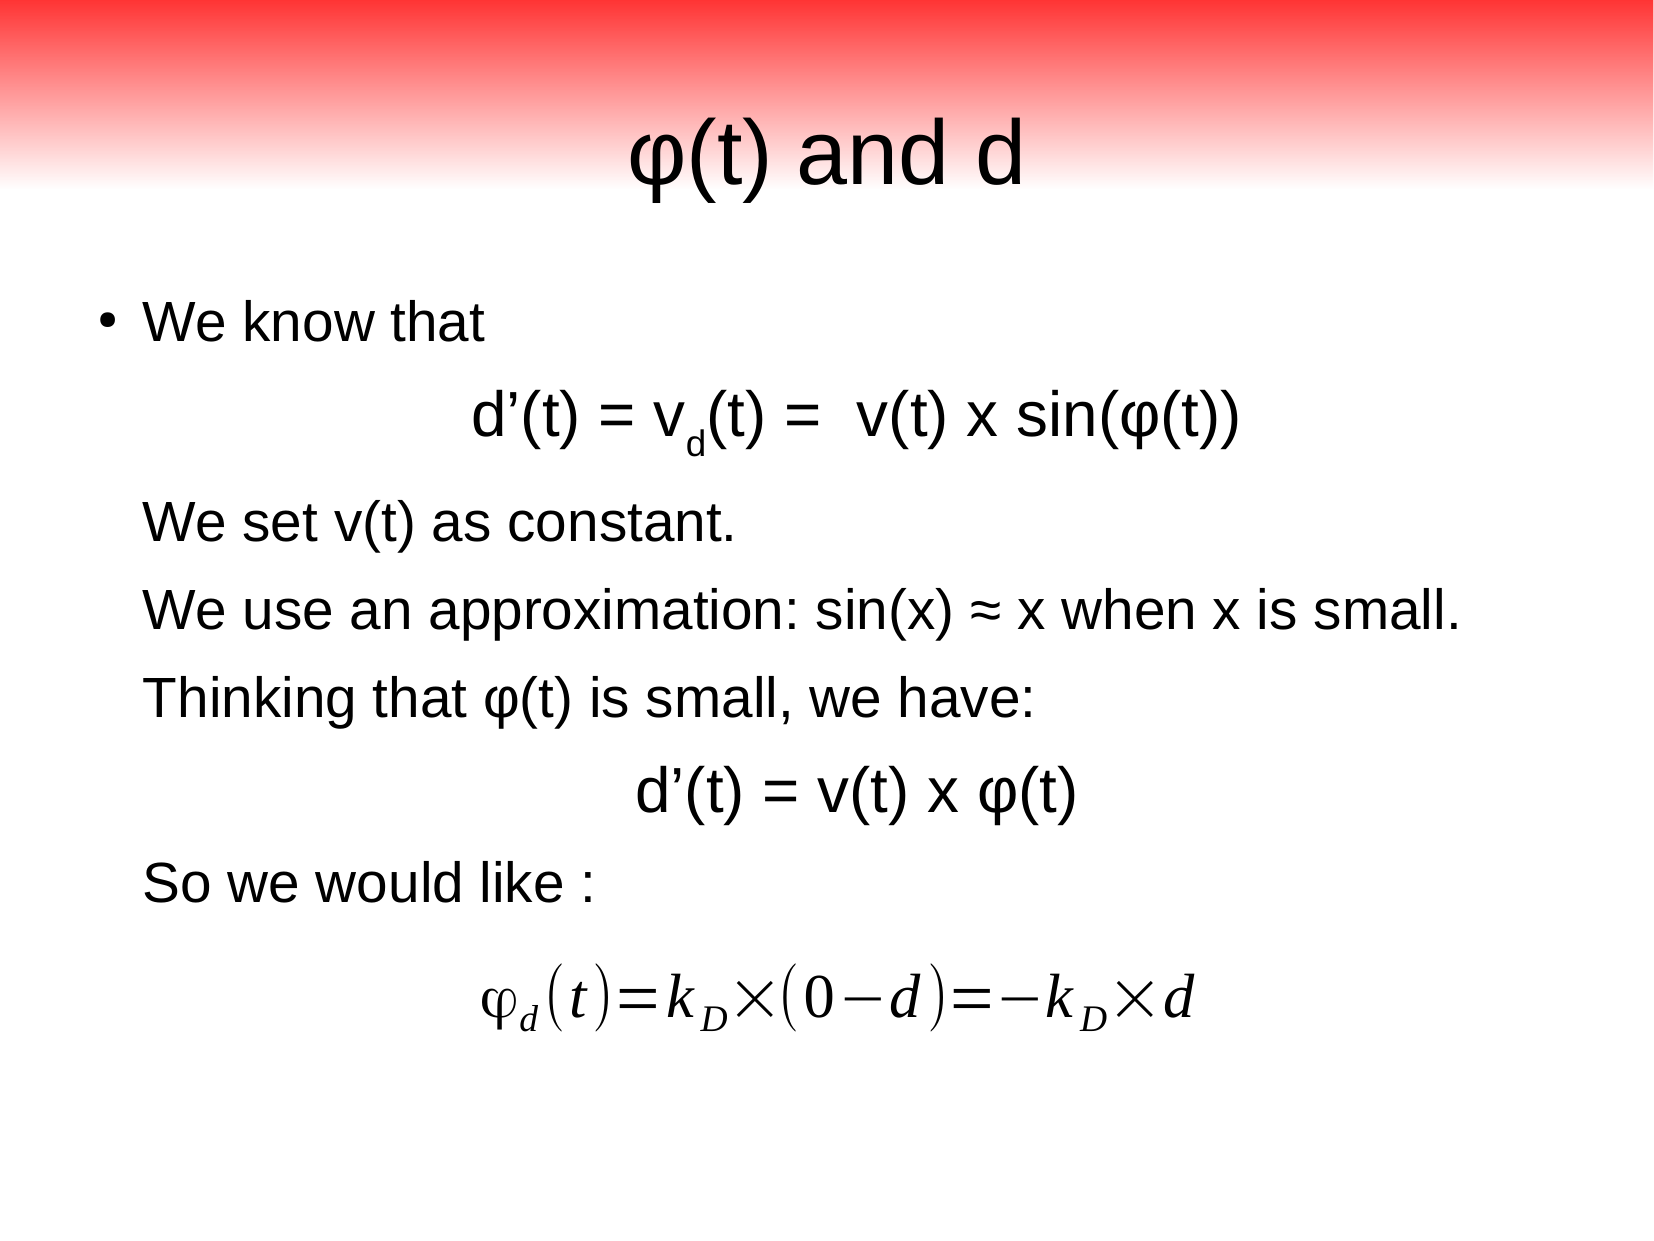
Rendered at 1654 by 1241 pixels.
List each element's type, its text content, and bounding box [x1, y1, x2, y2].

text_box [0, 0, 1654, 189]
chart [472, 959, 1203, 1040]
list We know that d’(t) = vd(t) = v(t) x sin(φ(t)) We set v(t) as constant. We use an approximation: sin(x) ≈ x when x is small. Thinking that φ(t) is small, we have: d’(t) = v(t) x φ(t) So we would like : [82, 290, 1571, 1010]
title φ(t) and d [82, 49, 1571, 257]
